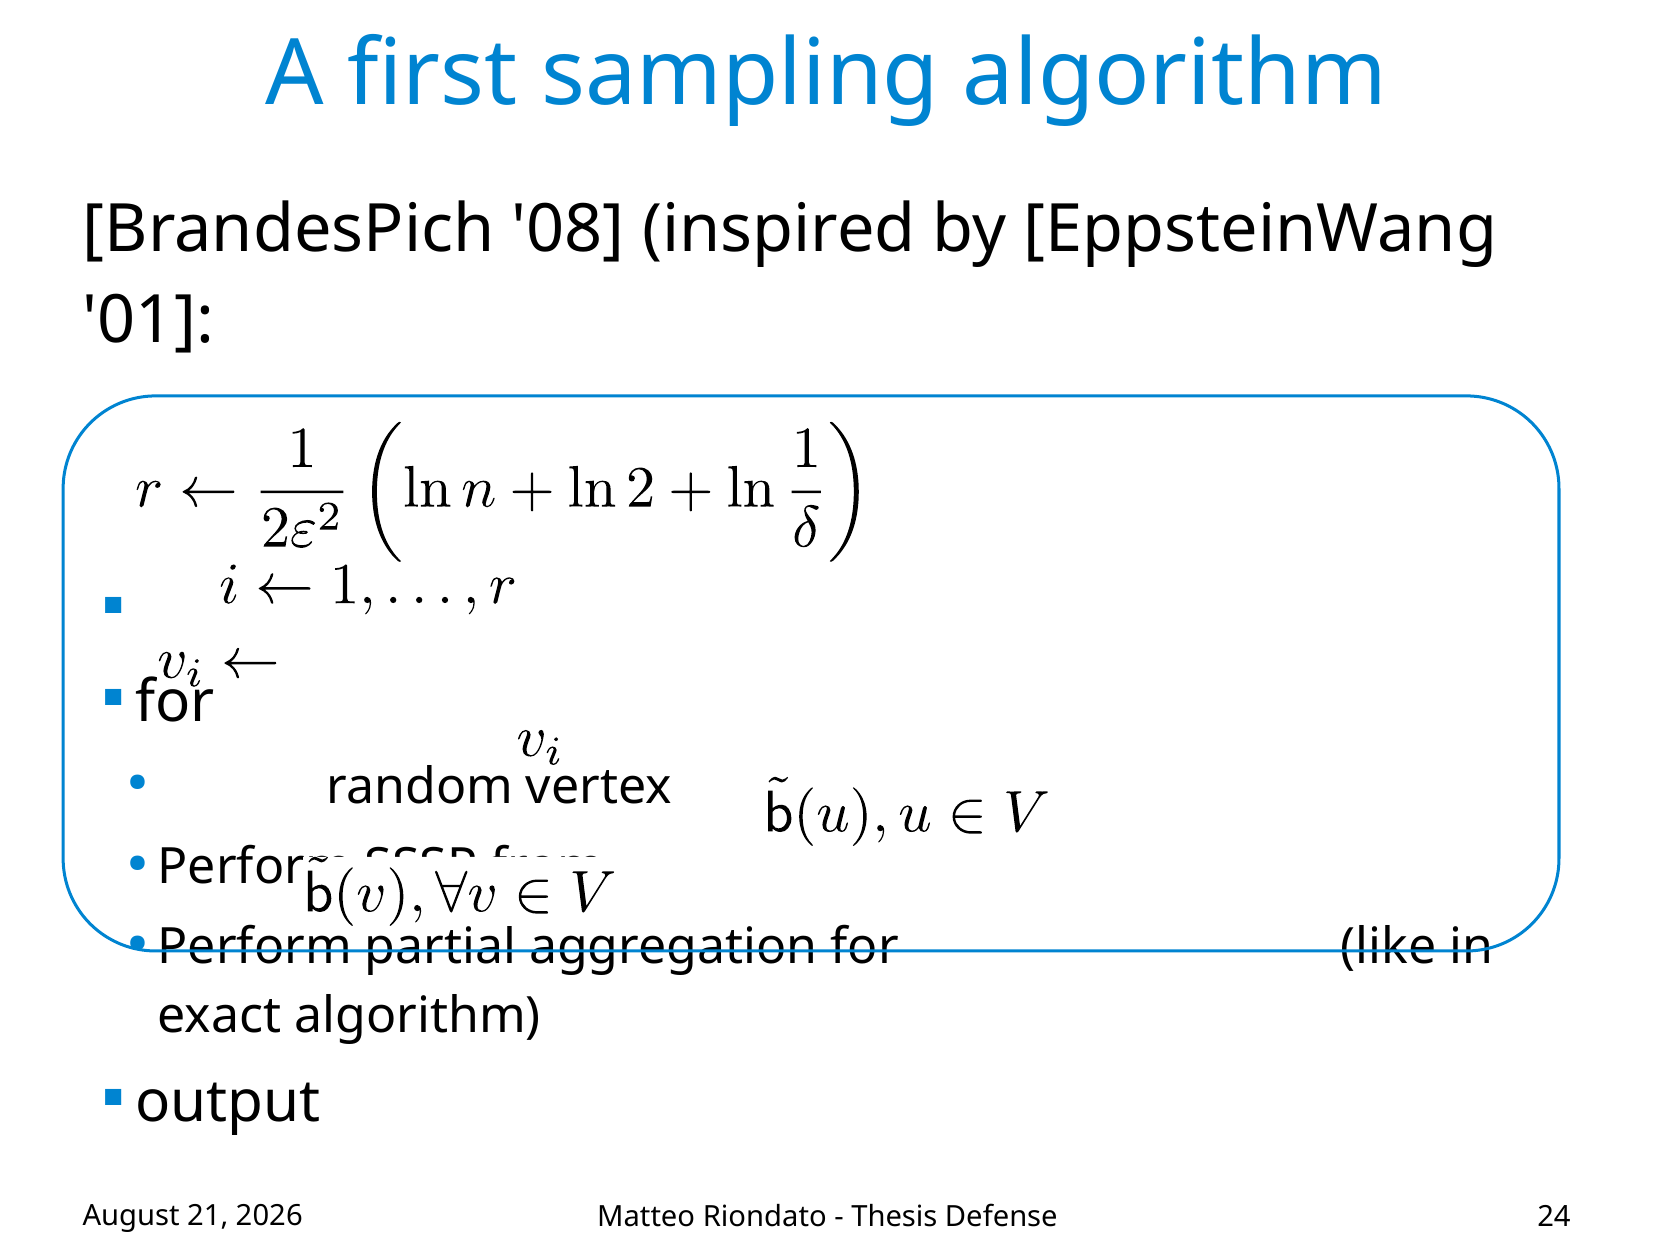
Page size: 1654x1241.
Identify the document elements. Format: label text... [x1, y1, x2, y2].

text_box [303, 856, 617, 926]
text_box [763, 776, 1051, 846]
list [BrandesPich '08] (inspired by [EppsteinWang '01]: for random vertex Perform SSSP from Perform partial aggregation for (like in exact algorithm) output [82, 398, 1557, 949]
text_box [516, 729, 562, 766]
text_box [157, 647, 280, 687]
title A first sampling algorithm [82, 0, 1571, 139]
text_box [219, 564, 517, 615]
list [BrandesPich '08] (inspired by [EppsteinWang '01]: for random vertex Perform SSSP from Perform partial aggregation for (like in exact algorithm) output [82, 180, 1571, 1186]
